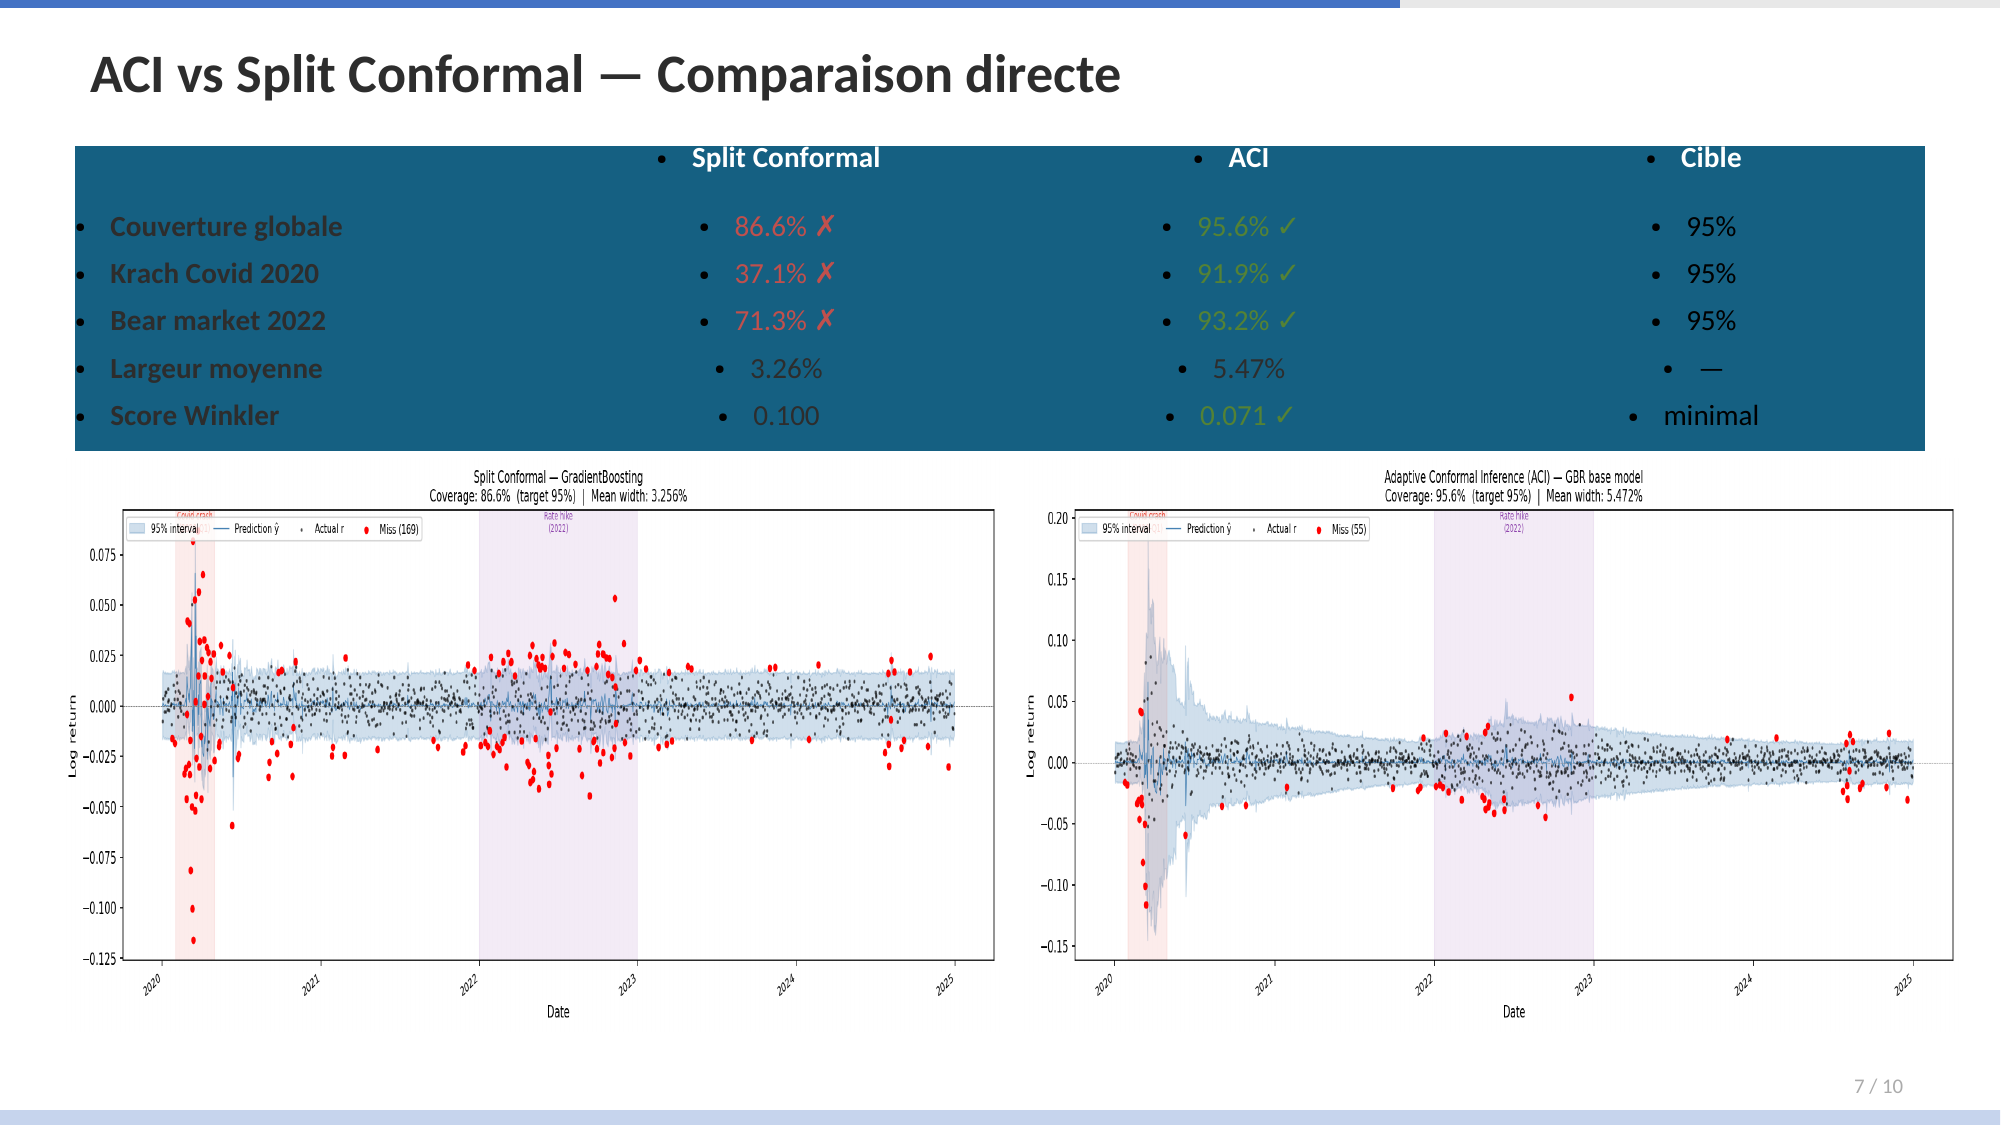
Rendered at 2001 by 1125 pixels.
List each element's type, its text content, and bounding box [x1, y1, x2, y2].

text_box 7 / 10 [1854, 1046, 1937, 1098]
table_cell 91.9% ✓ [1000, 261, 1463, 309]
text_box ACI vs Split Conformal — Comparaison directe [75, 31, 1930, 126]
table_header ACI [1000, 146, 1463, 214]
table_header [75, 146, 538, 214]
table_cell 0.071 ✓ [1000, 403, 1463, 451]
picture [1020, 458, 1959, 1032]
table_cell 5.47% [1000, 356, 1463, 403]
table_cell 71.3% ✗ [538, 309, 1000, 356]
table_cell 95.6% ✓ [1000, 214, 1463, 261]
table_cell Couverture globale [75, 214, 538, 261]
table_cell Largeur moyenne [75, 356, 538, 403]
picture [62, 458, 1000, 1032]
table_cell Bear market 2022 [75, 309, 538, 356]
table_cell 3.26% [538, 356, 1000, 403]
table_cell 93.2% ✓ [1000, 309, 1463, 356]
table_cell 0.100 [538, 403, 1000, 451]
table_cell Krach Covid 2020 [75, 261, 538, 309]
table_header Cible [1463, 146, 1925, 214]
table_header Split Conformal [538, 146, 1000, 214]
table_cell — [1463, 356, 1925, 403]
table_cell 95% [1463, 214, 1925, 261]
table_cell 95% [1463, 309, 1925, 356]
table_cell 86.6% ✗ [538, 214, 1000, 261]
table_cell minimal [1463, 403, 1925, 451]
table_cell 37.1% ✗ [538, 261, 1000, 309]
text_box [0, 0, 2000, 8]
table_cell 95% [1463, 261, 1925, 309]
table_cell Score Winkler [75, 403, 538, 451]
